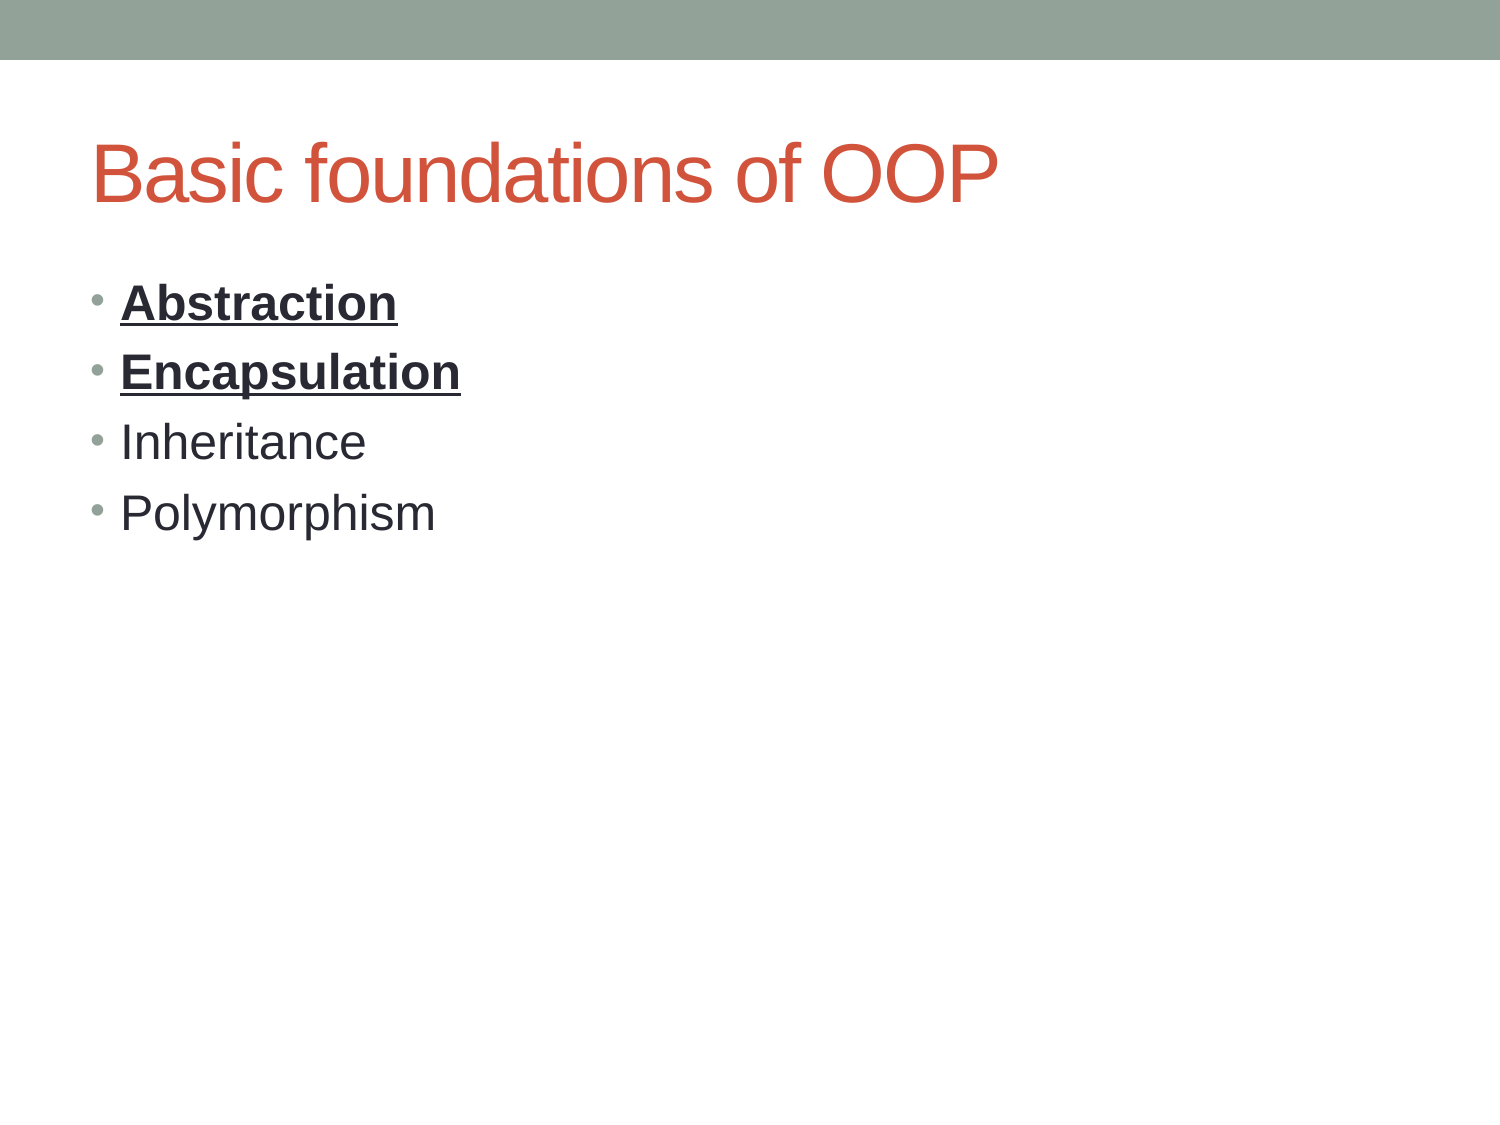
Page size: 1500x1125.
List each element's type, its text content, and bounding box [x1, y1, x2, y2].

list Abstraction Encapsulation Inheritance Polymorphism [75, 262, 1425, 1063]
title Basic foundations of OOP [75, 87, 1425, 250]
